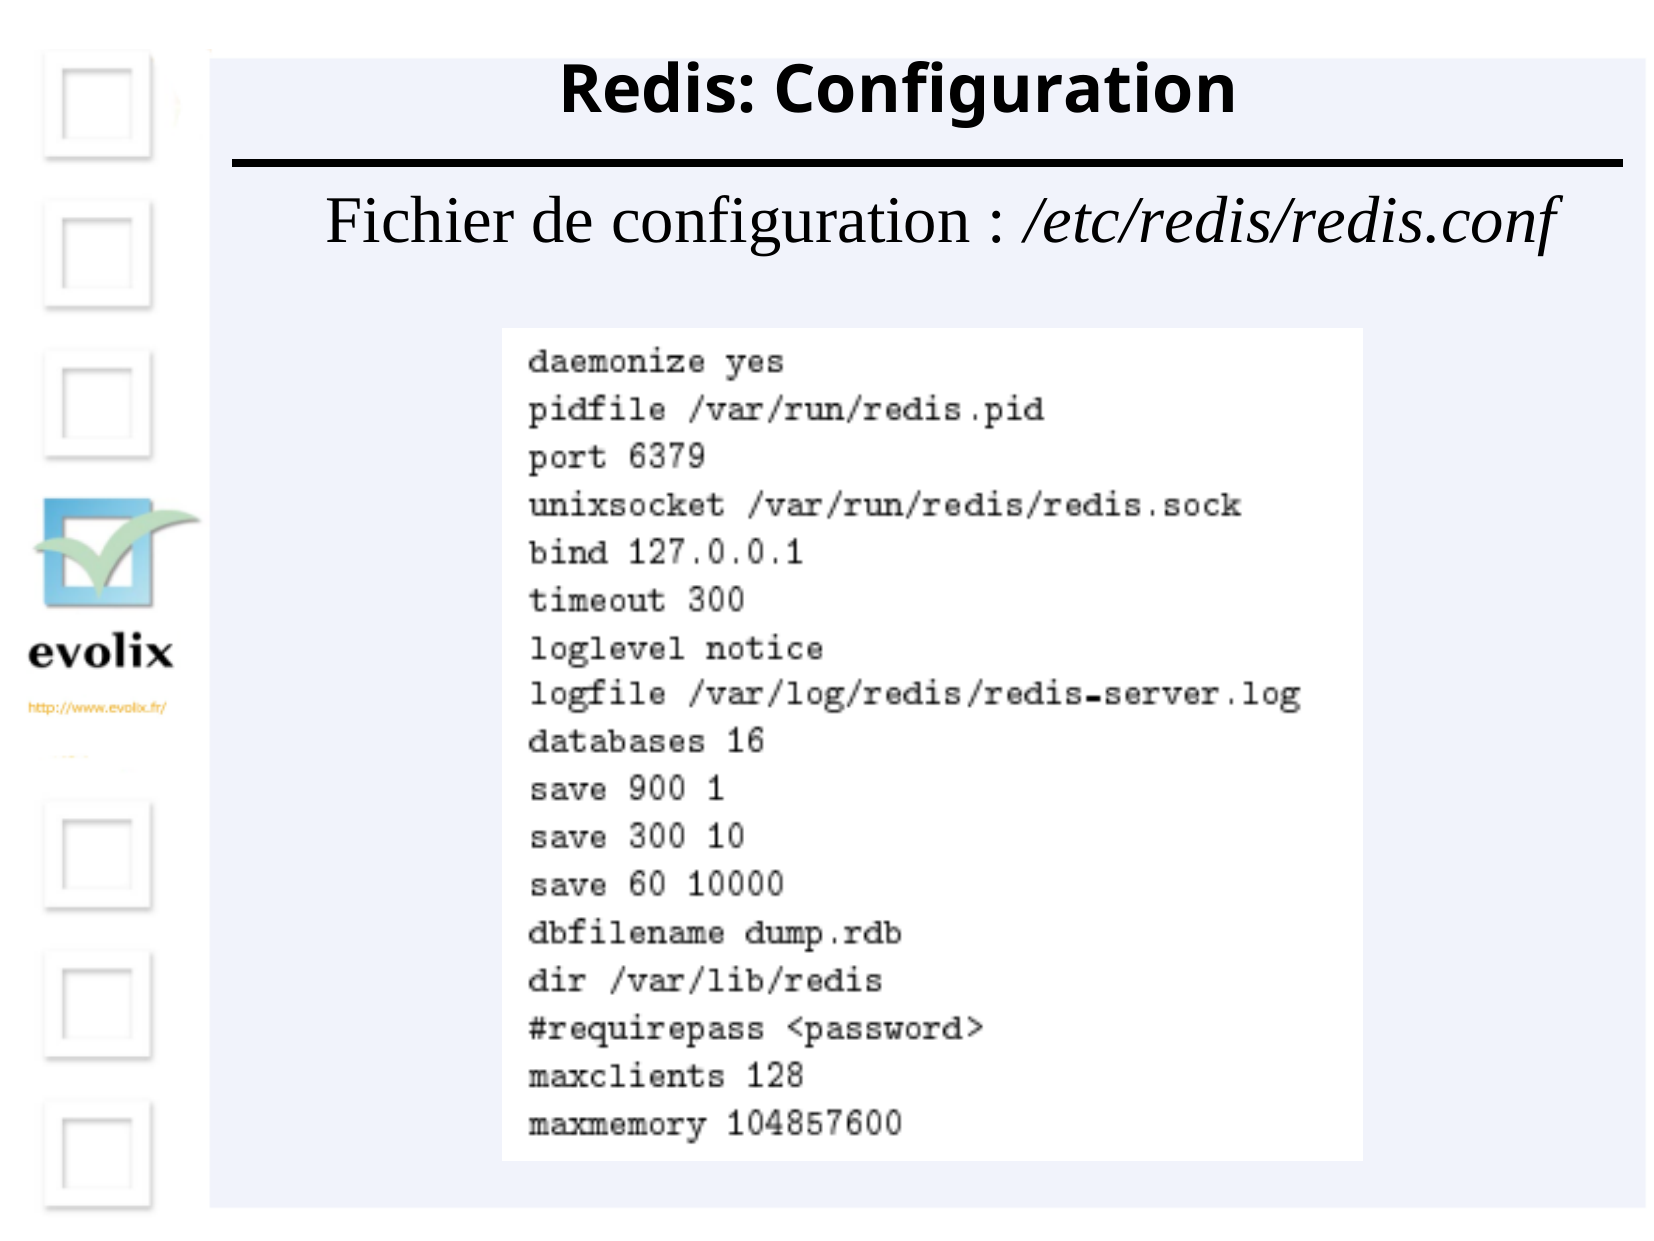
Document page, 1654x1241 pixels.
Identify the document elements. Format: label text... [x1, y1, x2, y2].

picture [0, 49, 1654, 1218]
title Redis: Configuration [411, 25, 1386, 149]
subtitle Fichier de configuration : /etc/redis/redis.conf [250, 176, 1603, 339]
